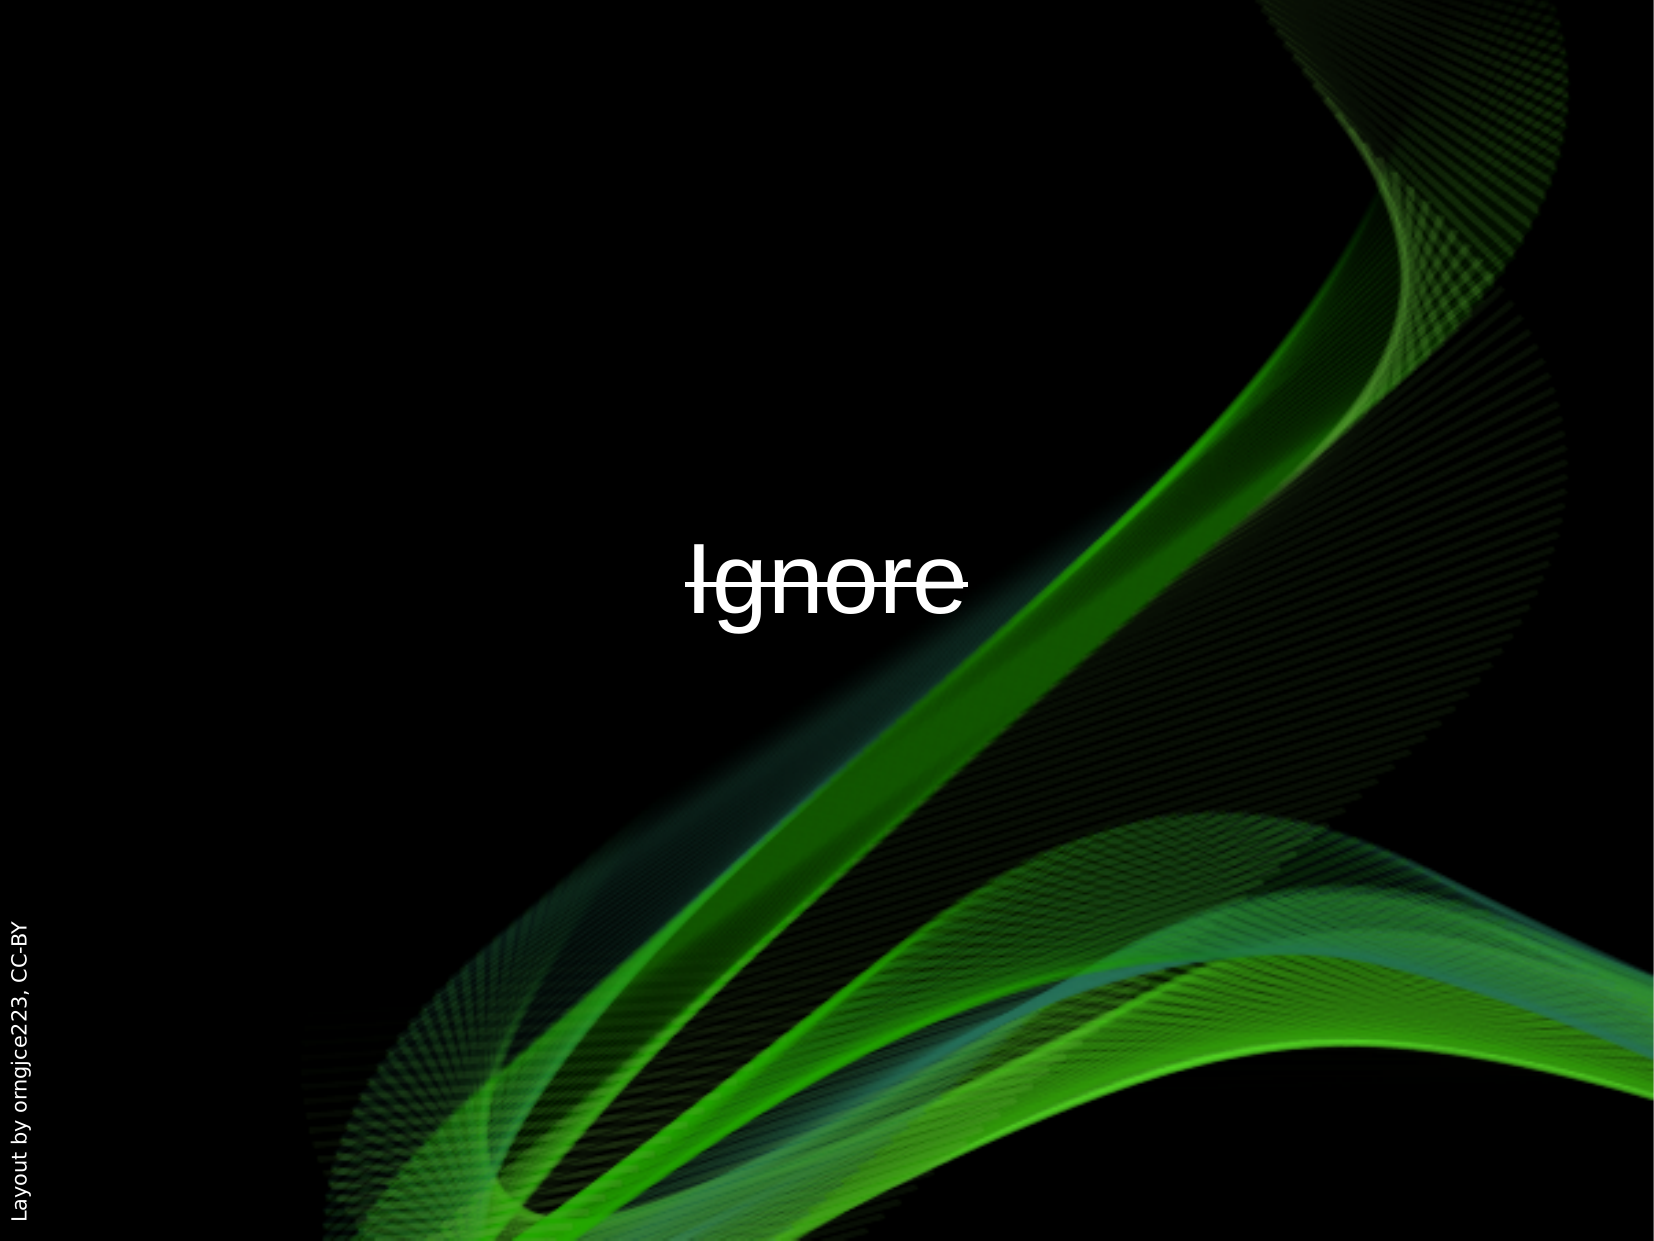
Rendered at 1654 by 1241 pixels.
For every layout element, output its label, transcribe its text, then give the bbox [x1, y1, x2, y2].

picture [0, 0, 1654, 1241]
subtitle Ignore [82, 49, 1571, 1109]
